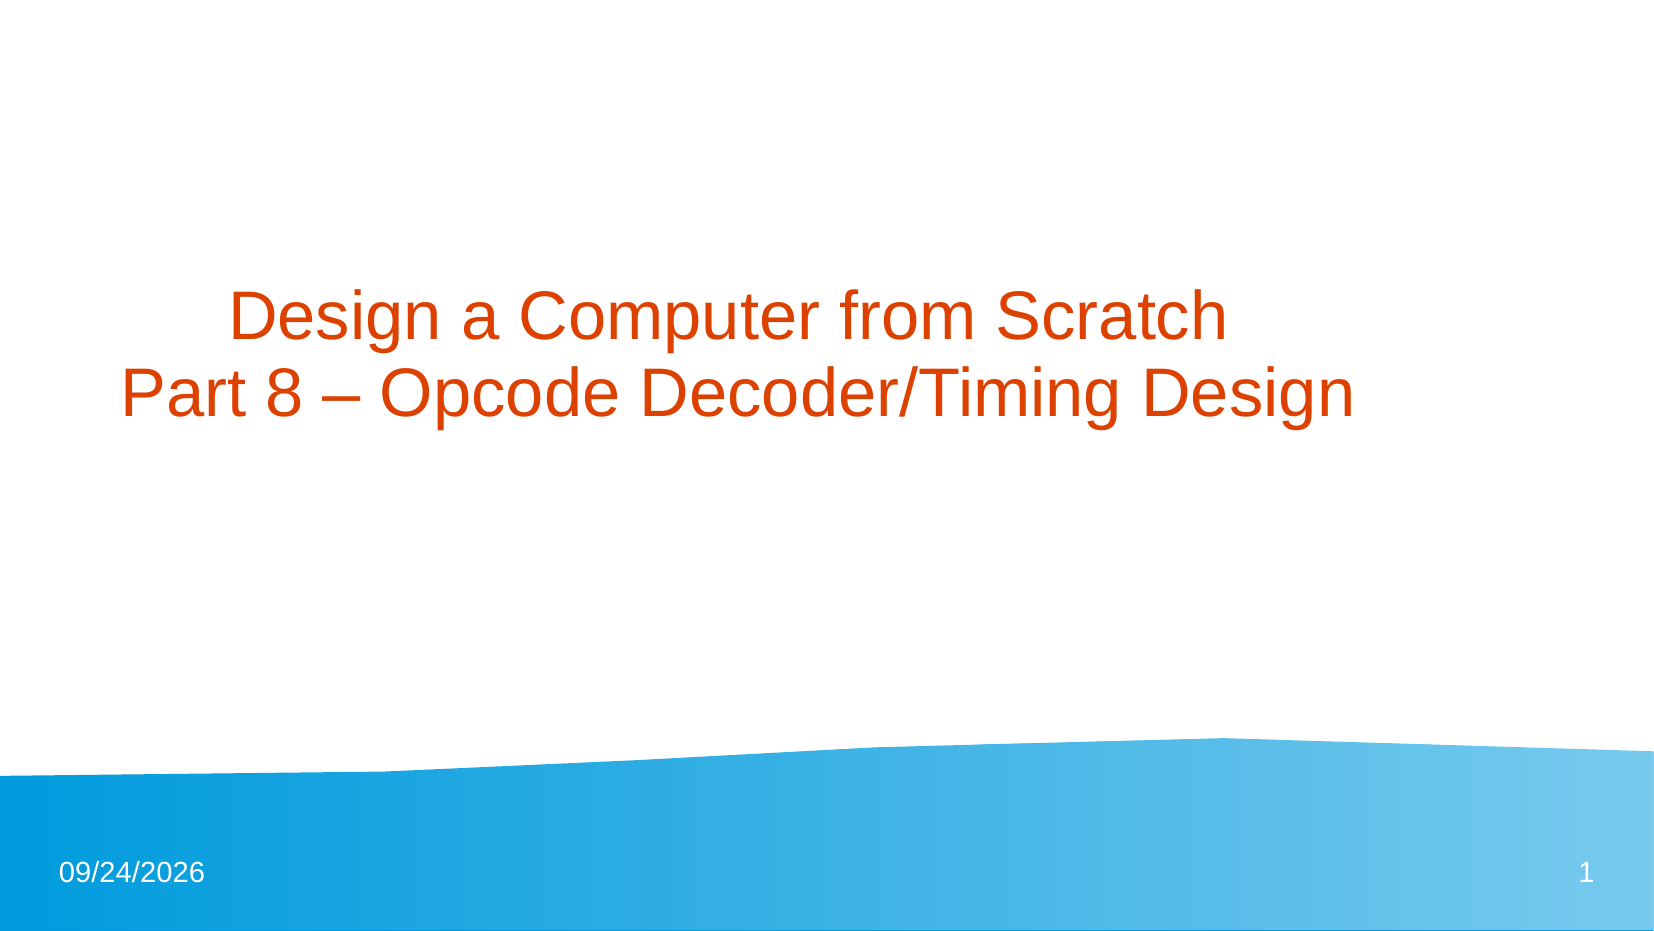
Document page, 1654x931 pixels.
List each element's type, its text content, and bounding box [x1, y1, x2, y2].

title Design a Computer from Scratch Part 8 – Opcode Decoder/Timing Design [0, 265, 1477, 443]
